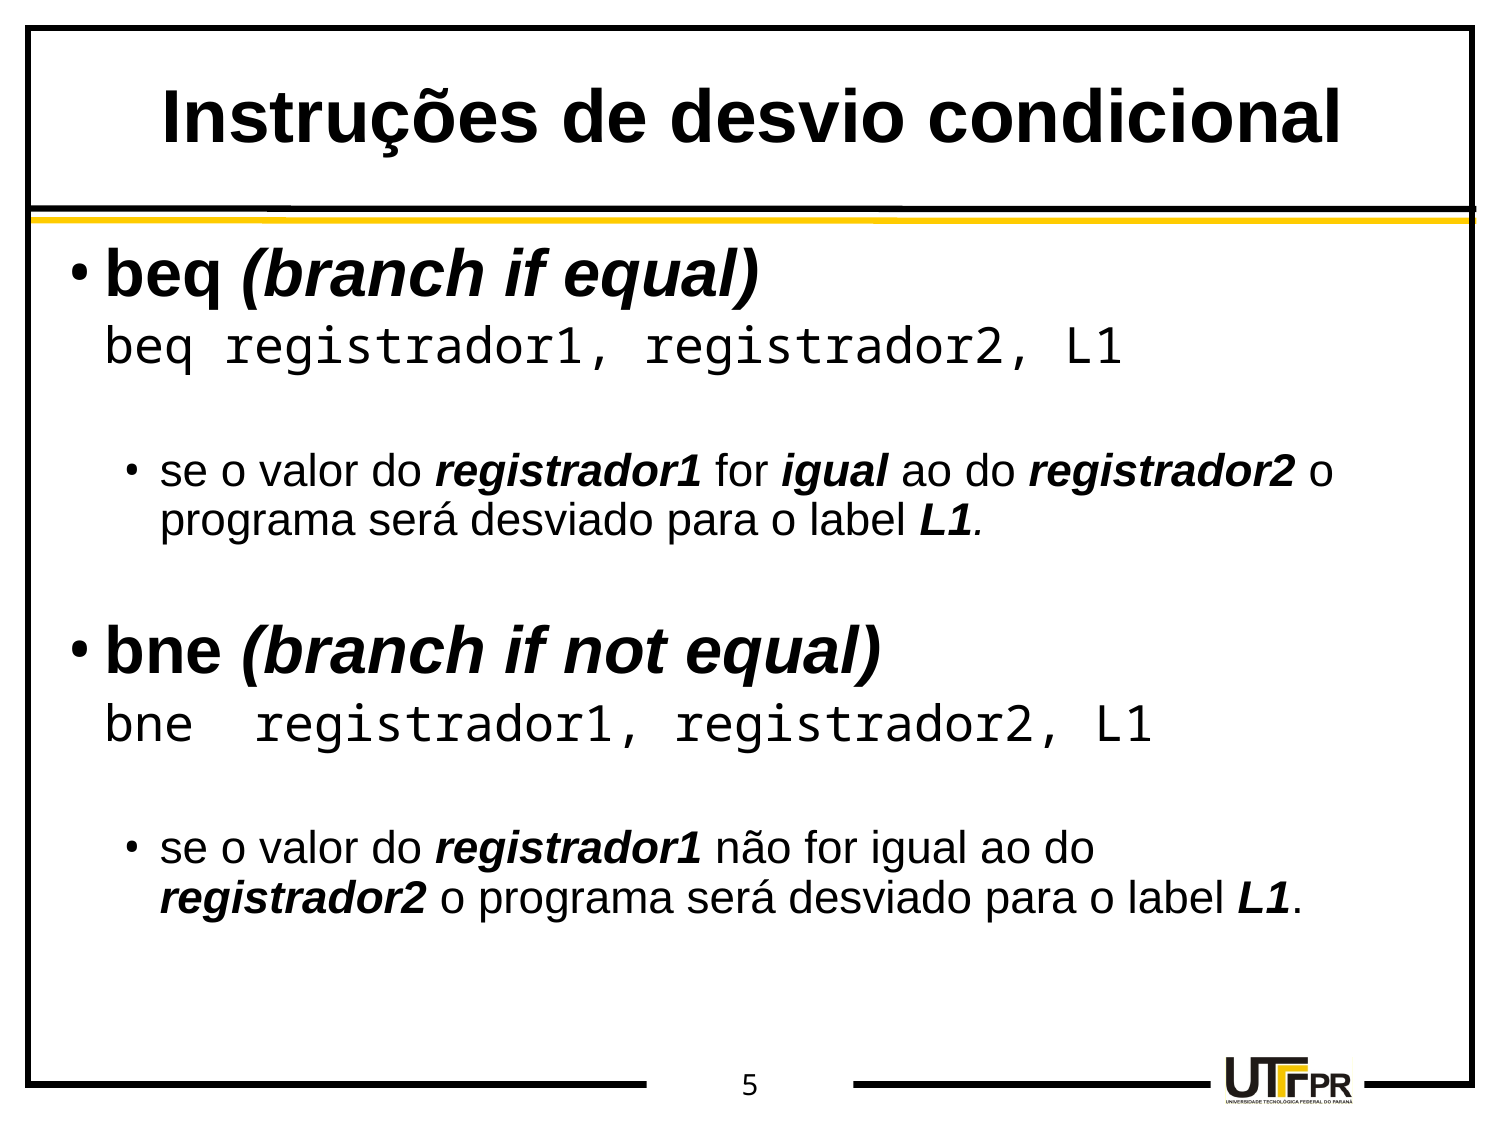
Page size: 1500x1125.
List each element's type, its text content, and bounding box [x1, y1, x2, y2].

list beq (branch if equal) beq registrador1, registrador2, L1 se o valor do registrador1 for igual ao do registrador2 o programa será desviado para o label L1. bne (branch if not equal) bne registrador1, registrador2, L1 se o valor do registrador1 não for igual ao do registrador2 o programa será desviado para o label L1. [53, 231, 1365, 1043]
picture [1225, 1057, 1353, 1104]
title Instruções de desvio condicional [29, 29, 1477, 207]
